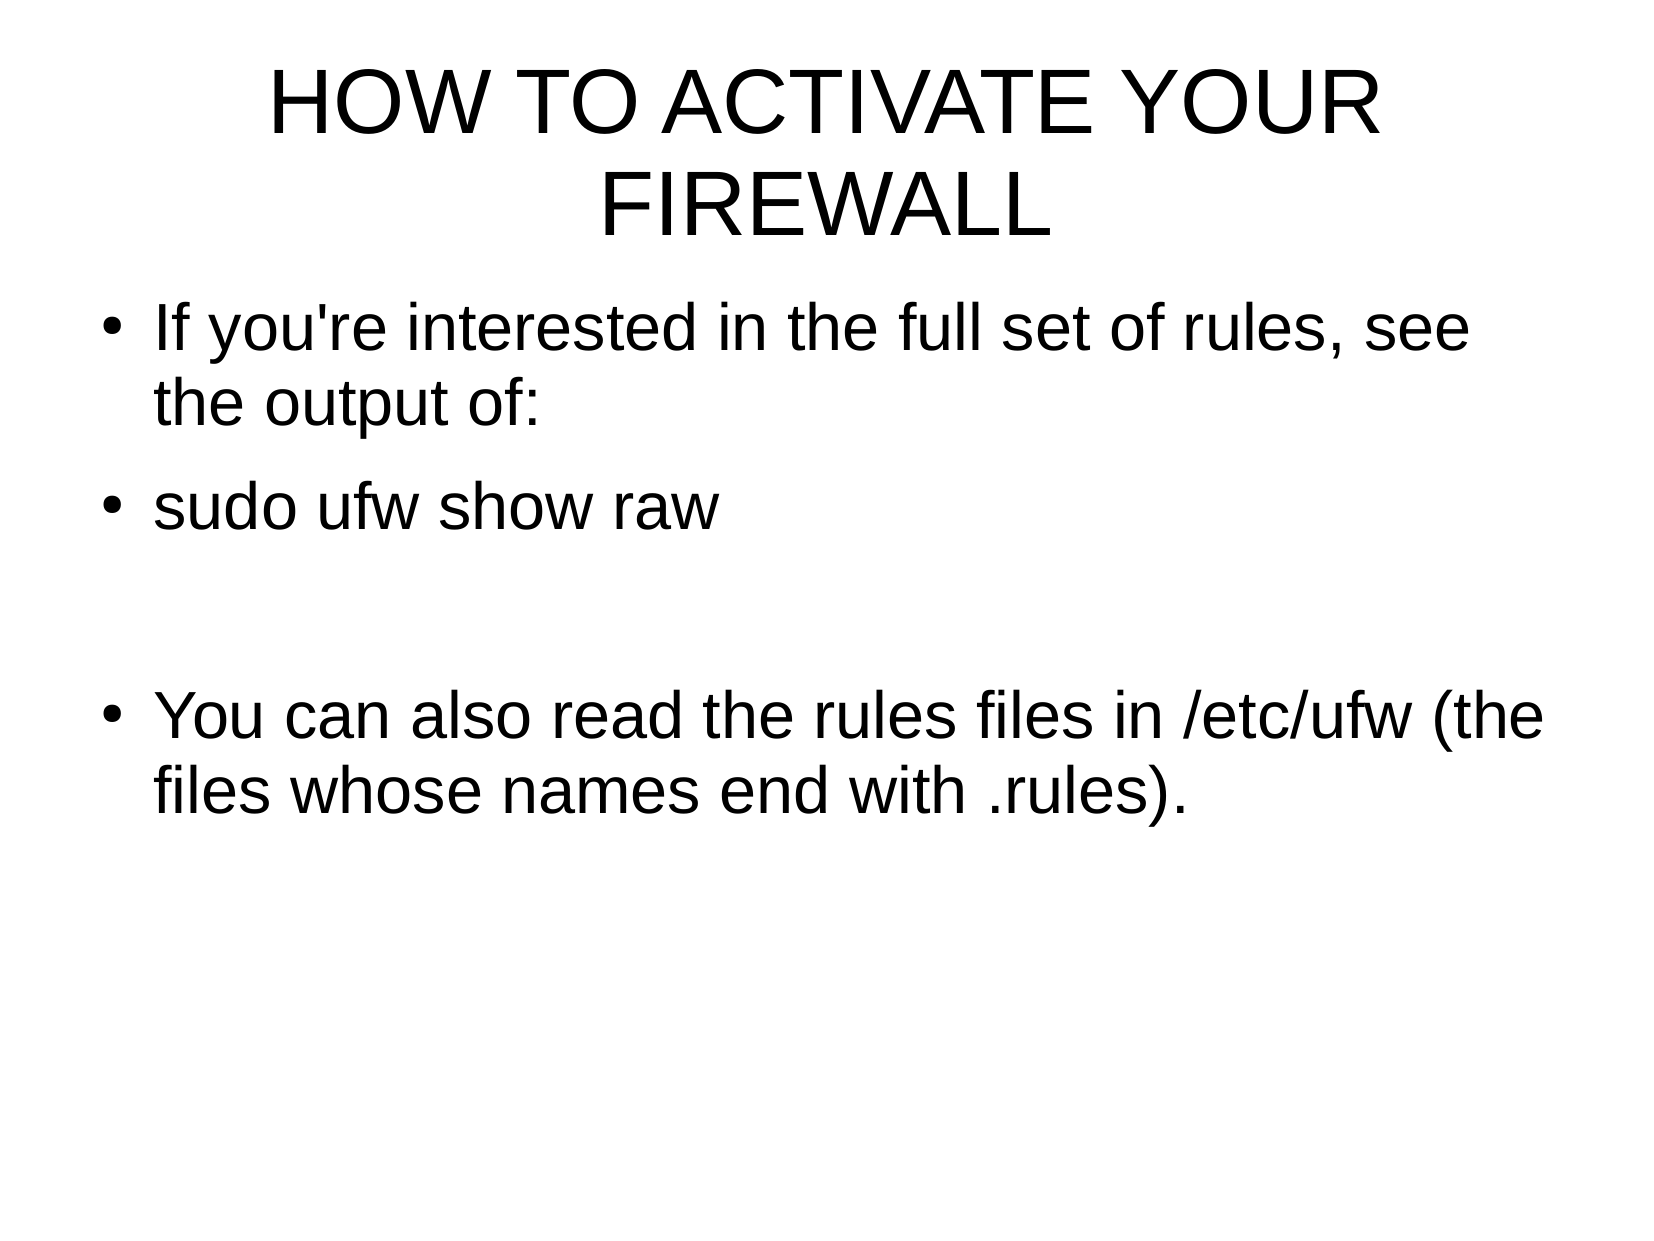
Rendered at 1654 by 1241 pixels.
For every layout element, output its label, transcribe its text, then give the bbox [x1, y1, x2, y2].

list If you're interested in the full set of rules, see the output of: sudo ufw show raw You can also read the rules files in /etc/ufw (the files whose names end with .rules). [82, 290, 1571, 1010]
title HOW TO ACTIVATE YOUR FIREWALL [82, 49, 1571, 257]
